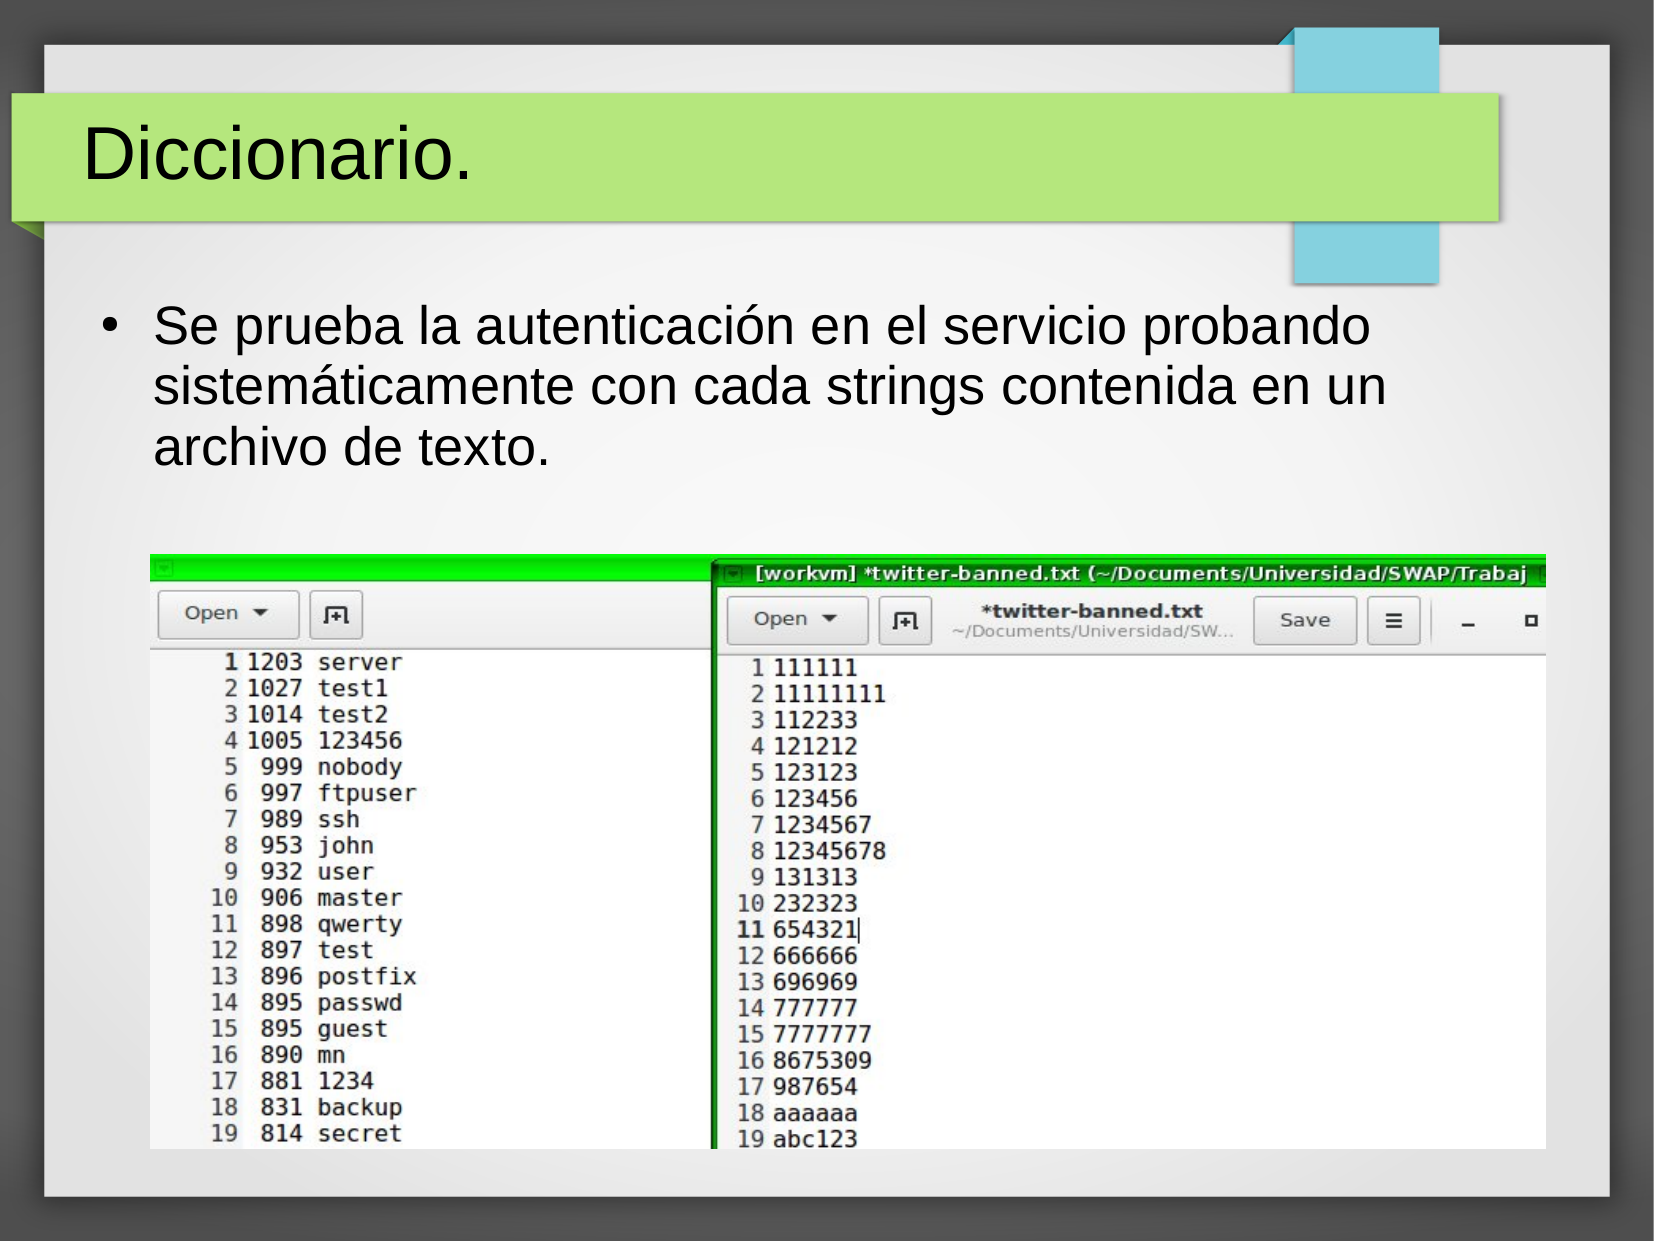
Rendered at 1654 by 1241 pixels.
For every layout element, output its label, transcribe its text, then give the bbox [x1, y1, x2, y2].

list Se prueba la autenticación en el servicio probando sistemáticamente con cada strings contenida en un archivo de texto. [82, 295, 1571, 1015]
title Diccionario. [82, 94, 1264, 213]
picture [0, 0, 1654, 1241]
